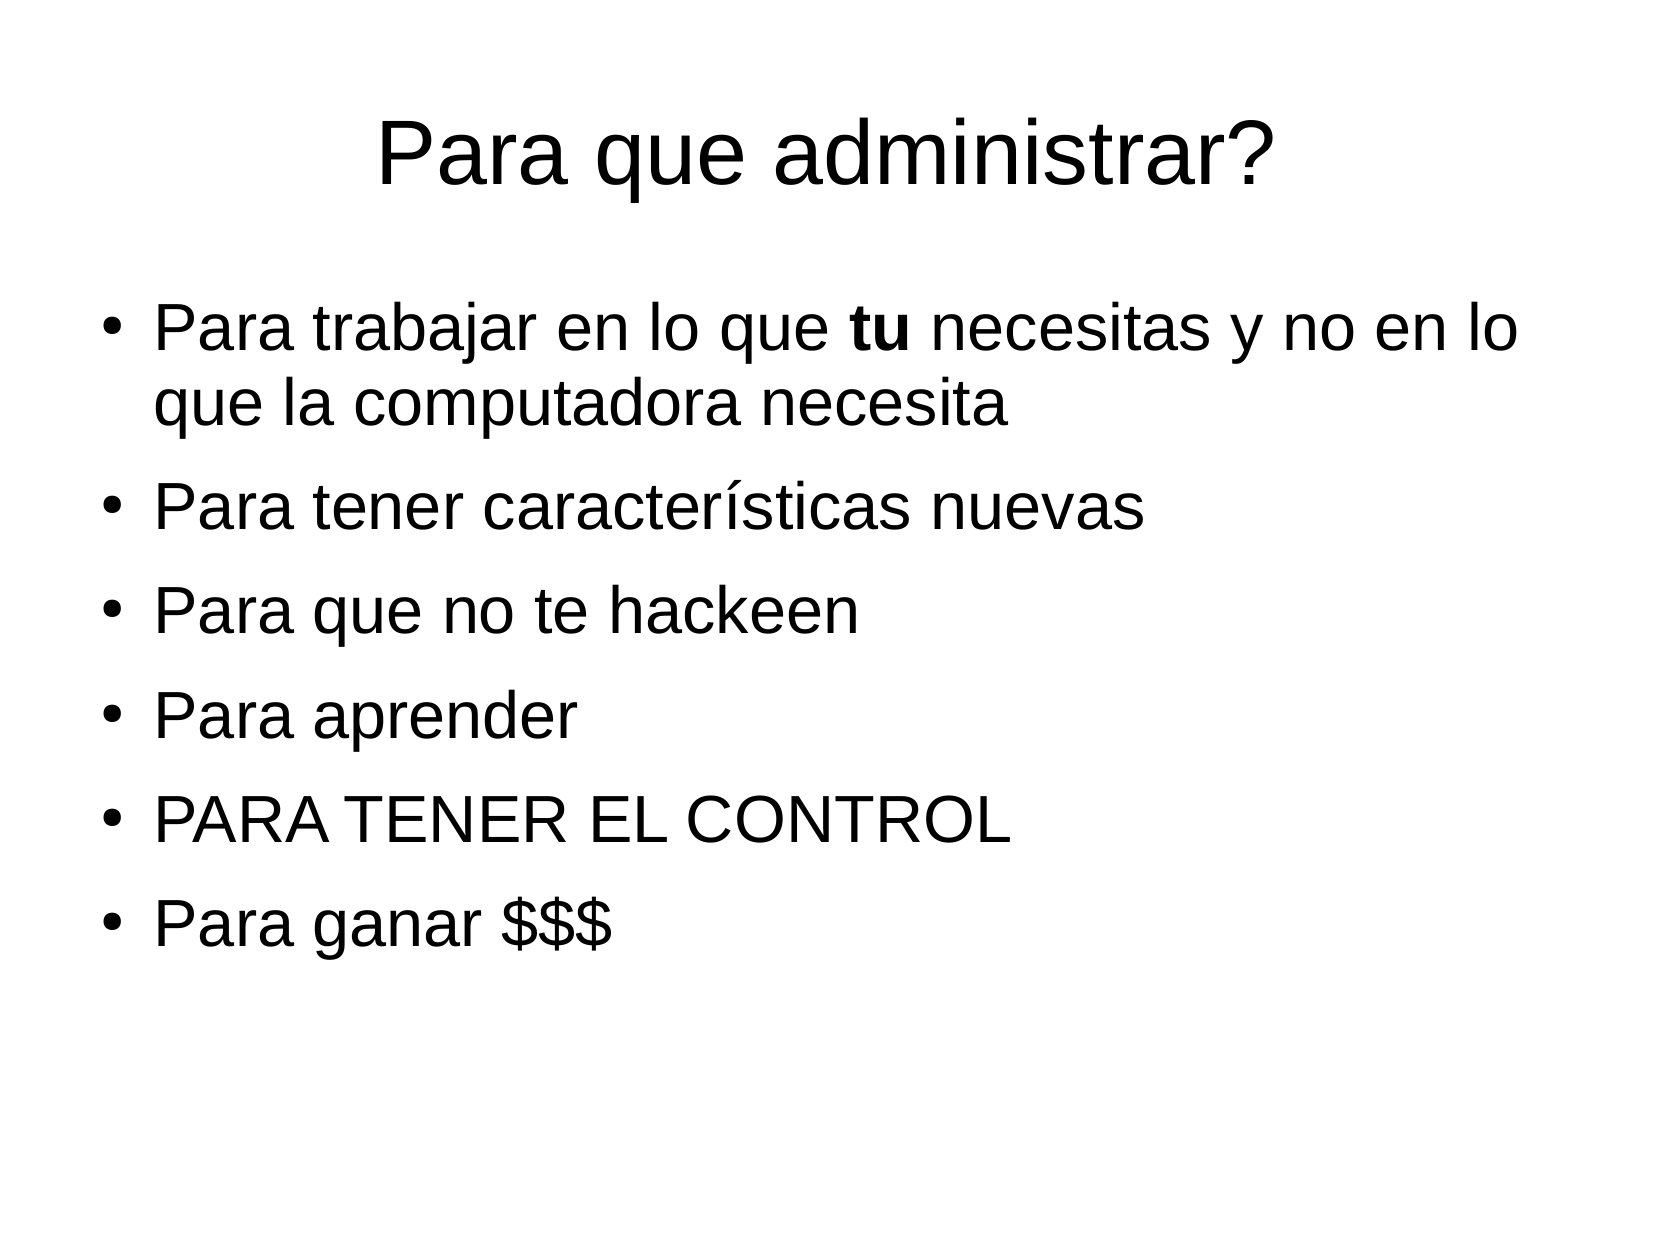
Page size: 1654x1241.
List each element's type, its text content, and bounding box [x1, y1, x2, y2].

list Para trabajar en lo que tu necesitas y no en lo que la computadora necesita Para tener características nuevas Para que no te hackeen Para aprender PARA TENER EL CONTROL Para ganar $$$ [82, 290, 1571, 1010]
title Para que administrar? [82, 49, 1571, 257]
